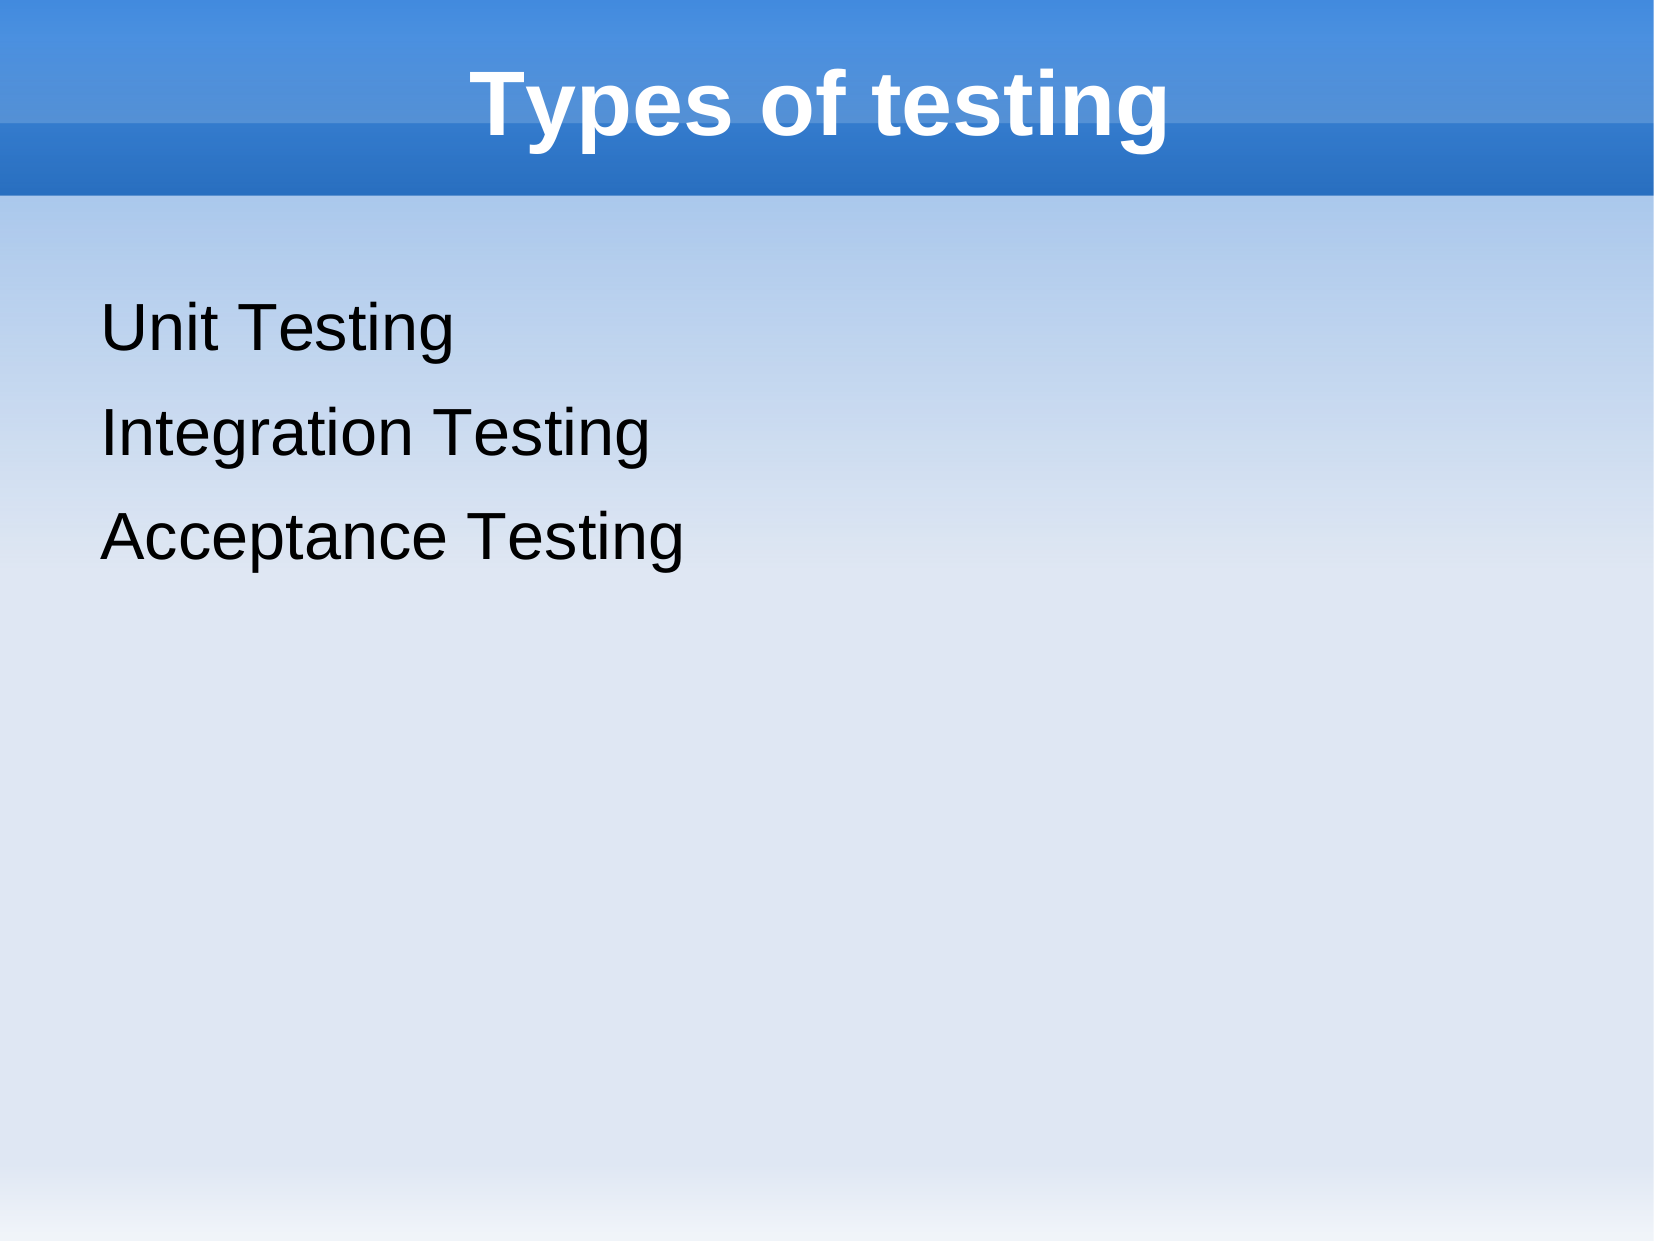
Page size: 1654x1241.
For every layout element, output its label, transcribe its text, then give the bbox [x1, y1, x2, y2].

list Unit Testing Integration Testing Acceptance Testing [82, 290, 1571, 1094]
title Types of testing [76, 7, 1565, 200]
picture [0, 0, 1654, 1241]
